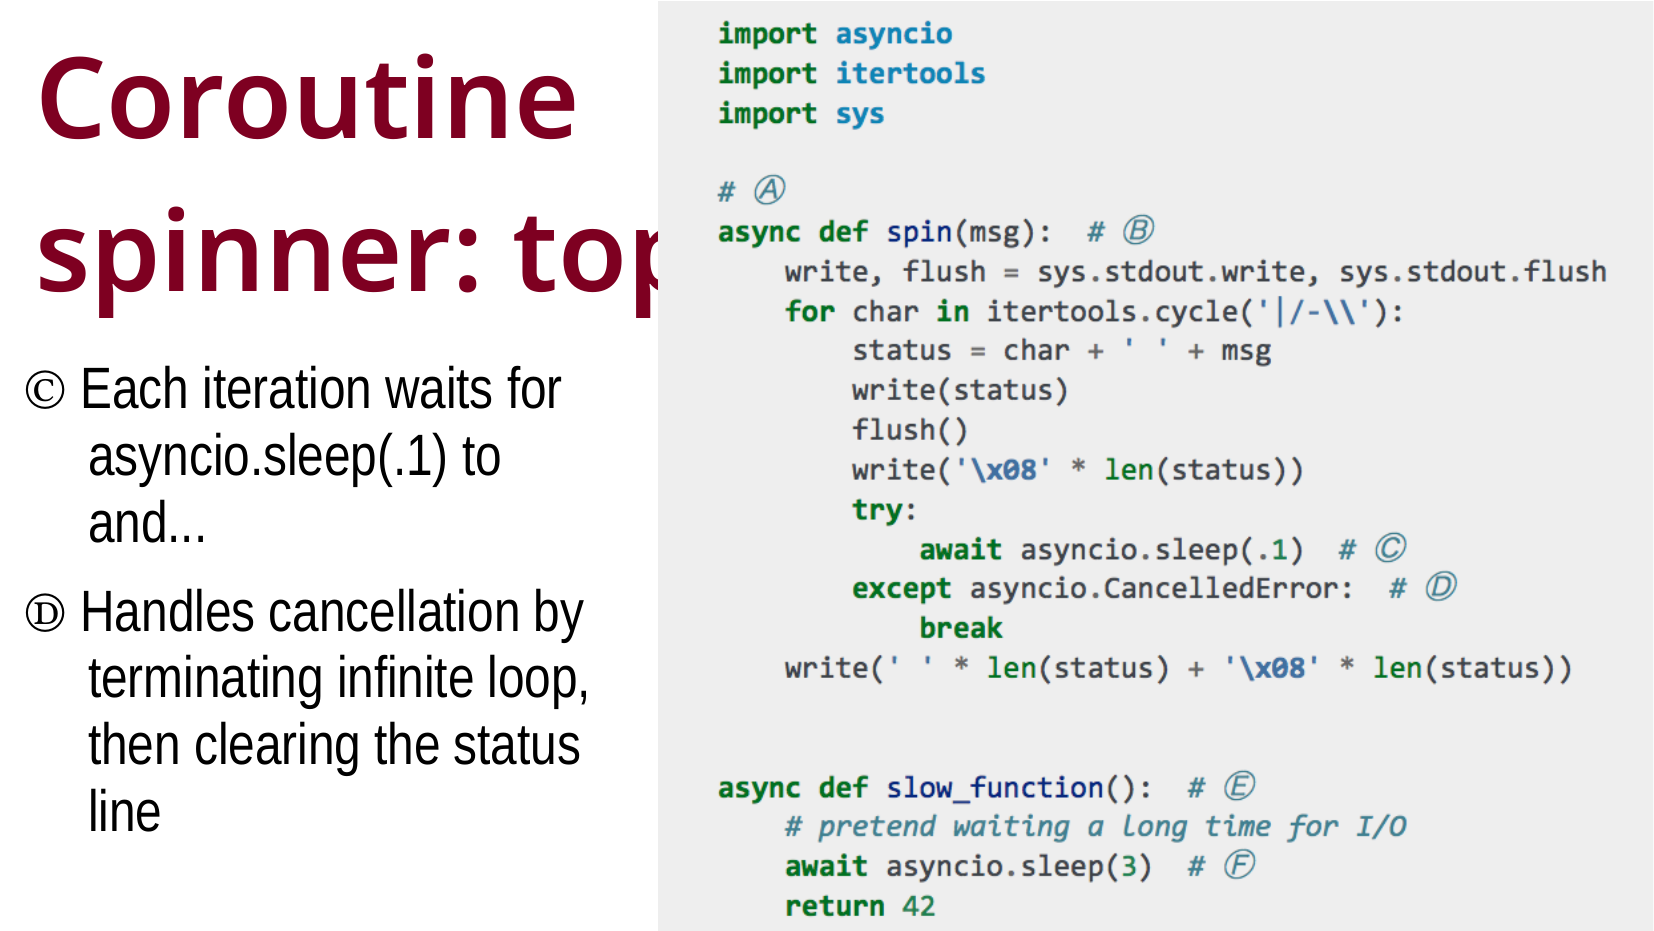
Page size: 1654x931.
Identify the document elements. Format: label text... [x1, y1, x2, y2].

list Ⓒ Each iteration waits for asyncio.sleep(.1) to and... Ⓓ Handles cancellation by terminating infinite loop, then clearing the status line [23, 354, 615, 931]
title Coroutine spinner: top [35, 59, 658, 284]
picture [658, 1, 1654, 931]
